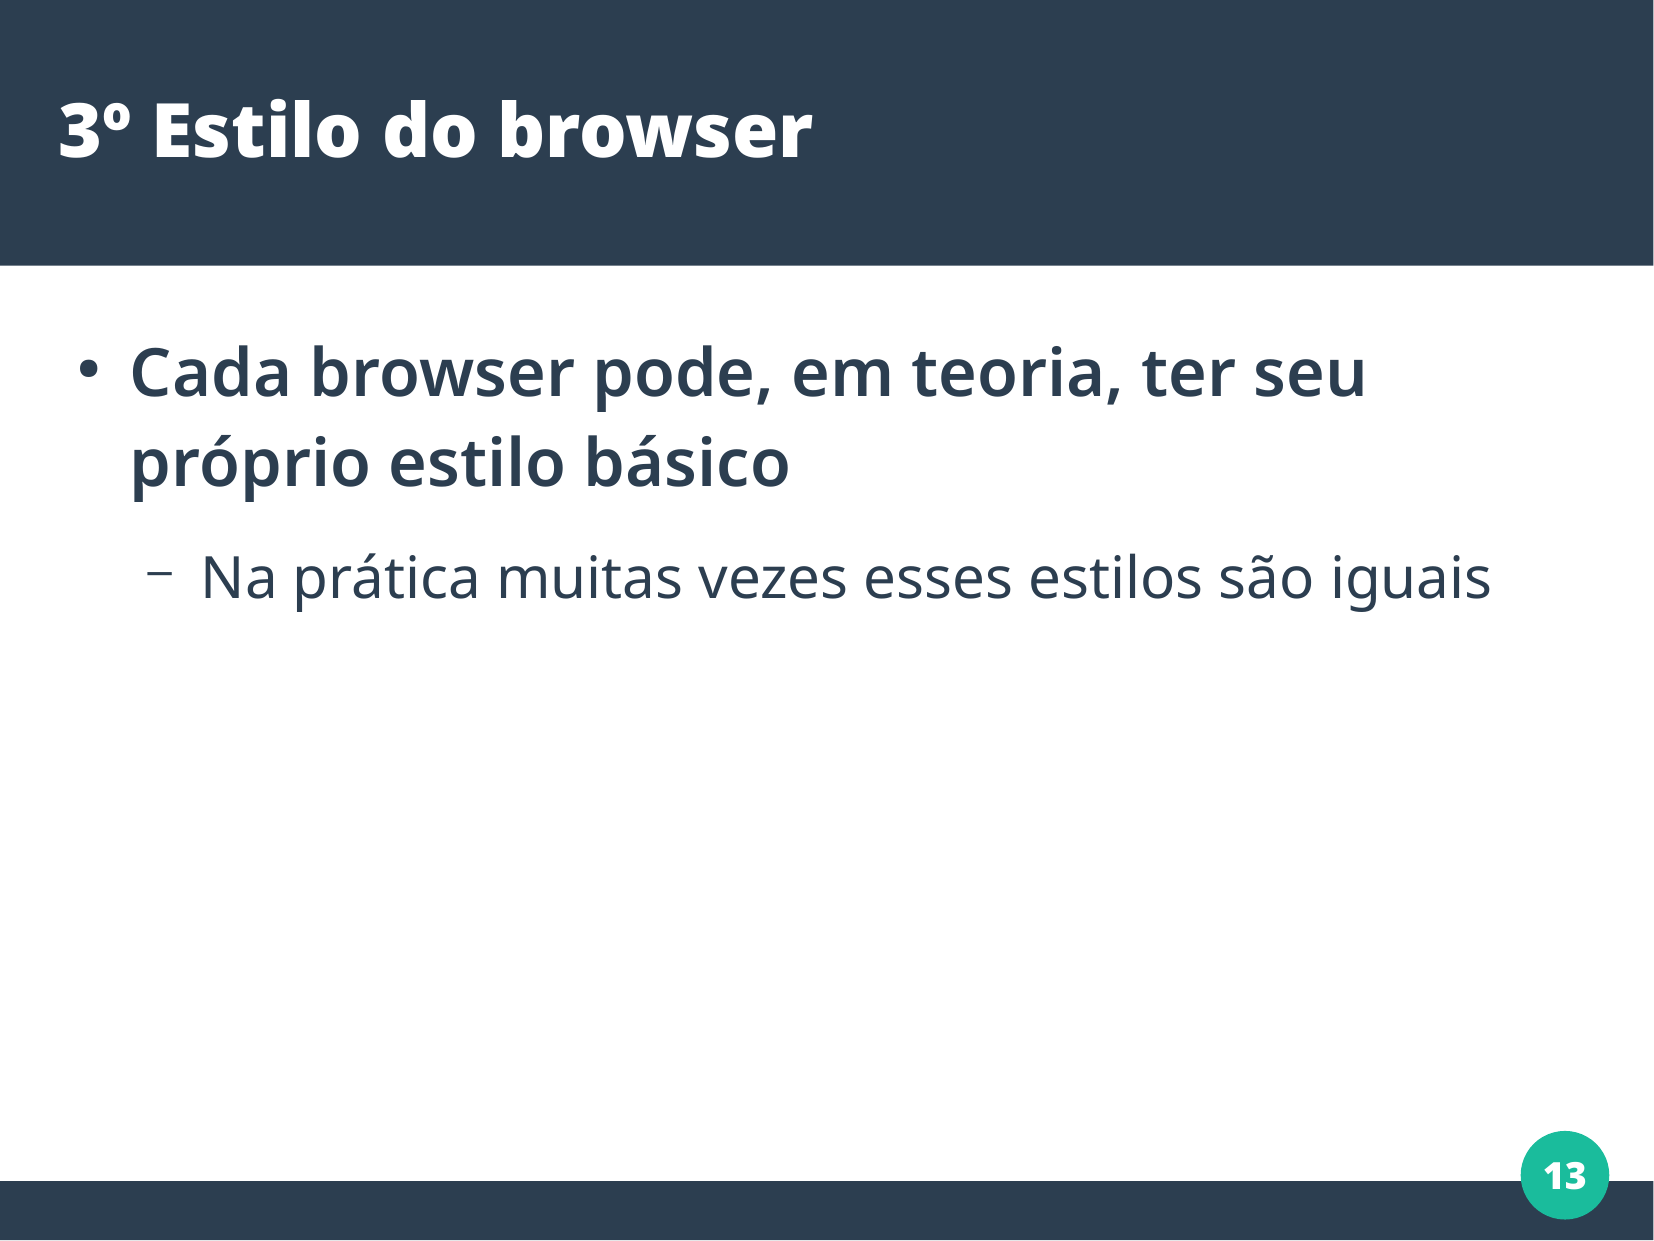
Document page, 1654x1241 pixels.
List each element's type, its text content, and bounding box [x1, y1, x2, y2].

list Cada browser pode, em teoria, ter seu próprio estilo básico Na prática muitas vezes esses estilos são iguais [59, 324, 1595, 1152]
title 3º Estilo do browser [59, 49, 1595, 207]
